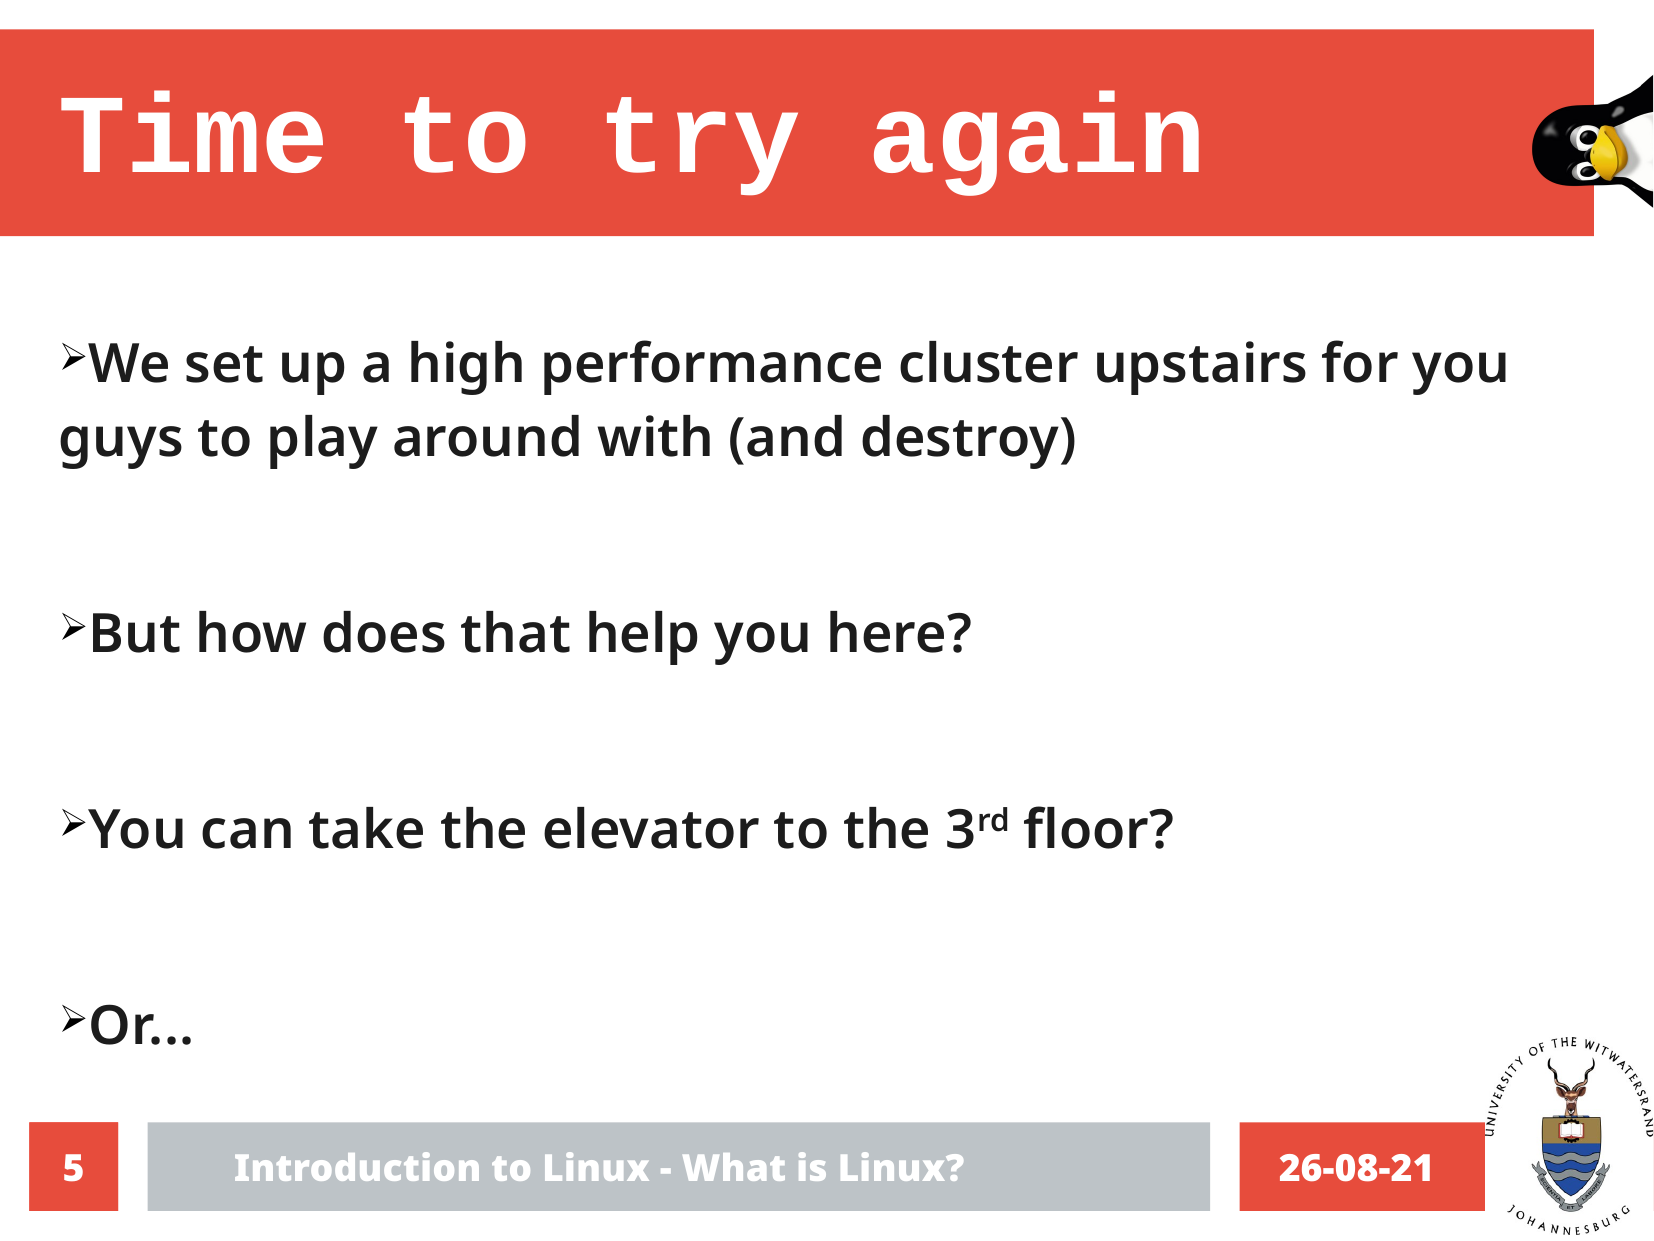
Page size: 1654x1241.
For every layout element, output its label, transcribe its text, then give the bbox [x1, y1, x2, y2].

picture [1485, 1037, 1654, 1235]
picture [1515, 24, 1654, 276]
list We set up a high performance cluster upstairs for you guys to play around with (and destroy) But how does that help you here? You can take the elevator to the 3rd floor? Or... [58, 324, 1565, 1093]
title Time to try again [58, 59, 1594, 207]
